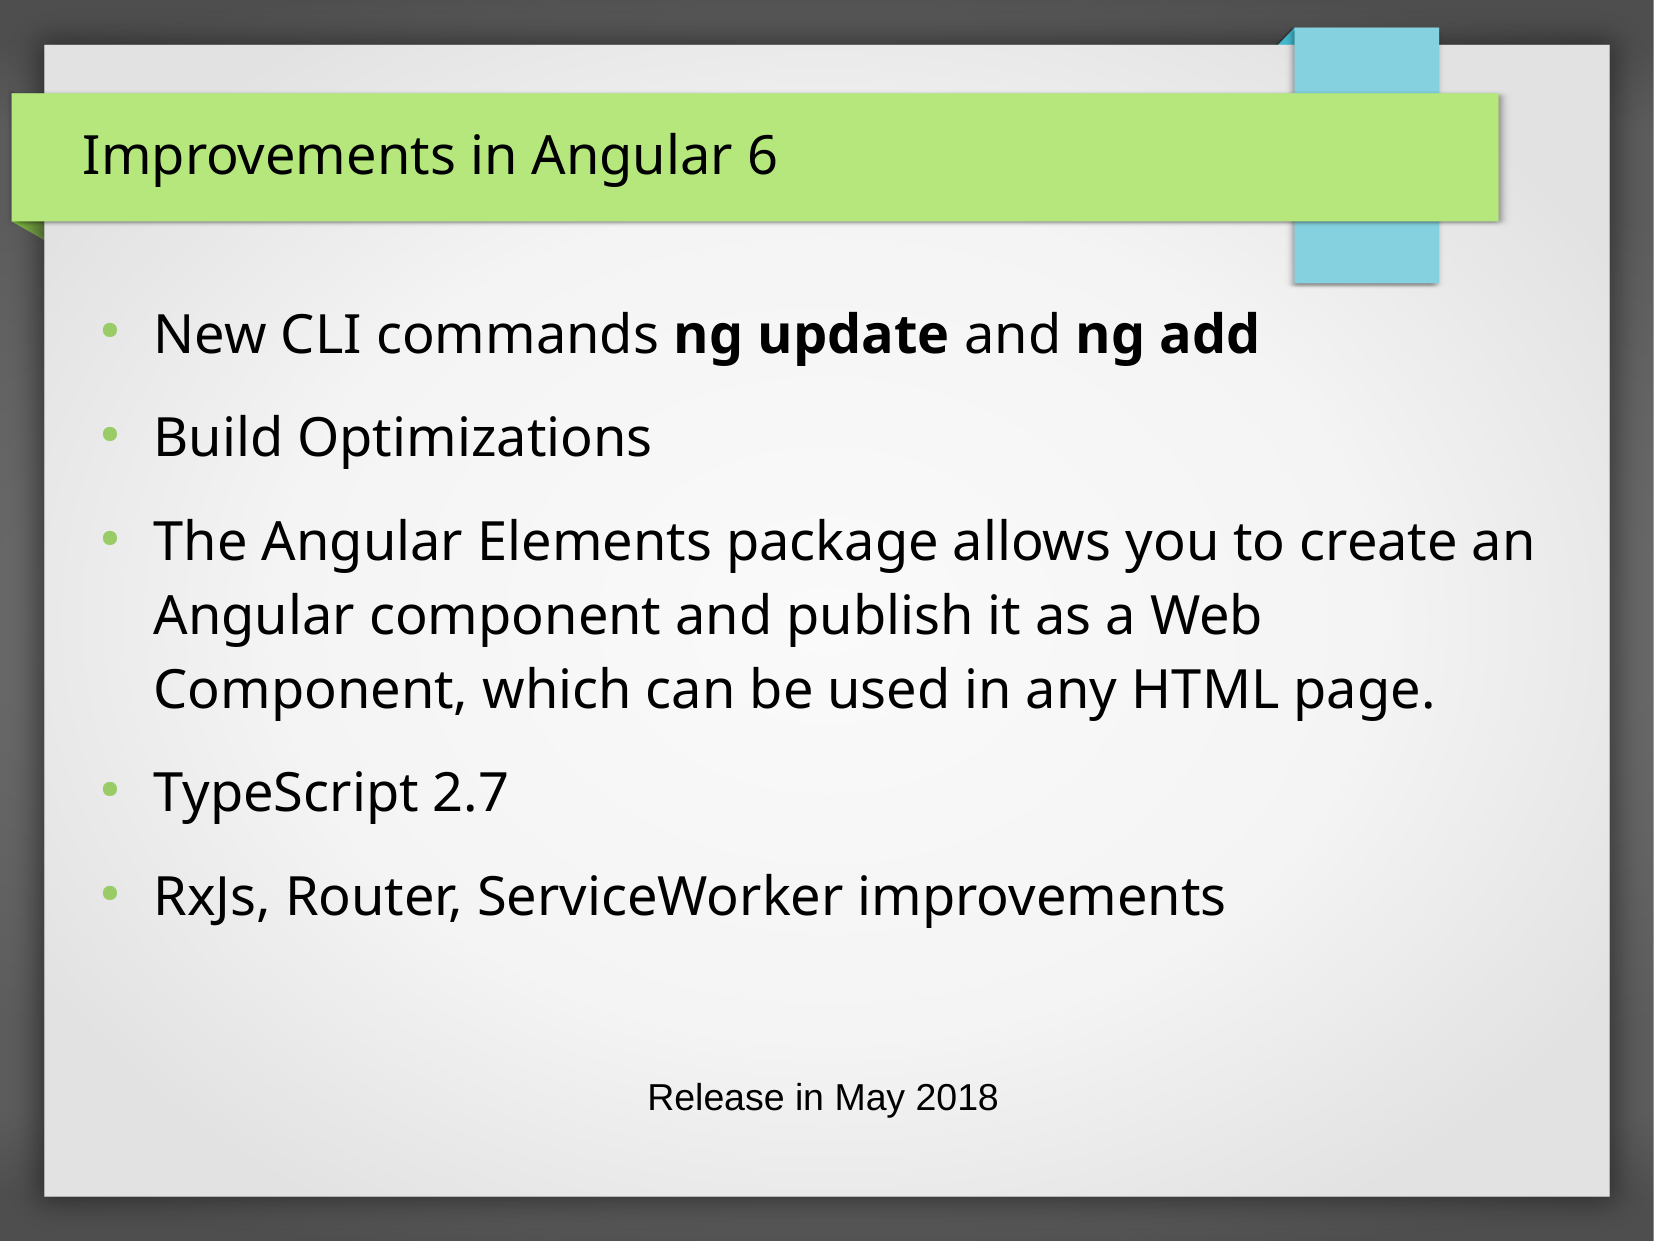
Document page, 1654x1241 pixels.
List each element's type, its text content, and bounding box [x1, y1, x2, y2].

picture [0, 0, 1654, 1241]
text_box Release in May 2018 [632, 1068, 1021, 1126]
title Improvements in Angular 6 [82, 94, 1264, 213]
list New CLI commands ng update and ng add Build Optimizations The Angular Elements package allows you to create an Angular component and publish it as a Web Component, which can be used in any HTML page. TypeScript 2.7 RxJs, Router, ServiceWorker improvements [82, 295, 1571, 1015]
